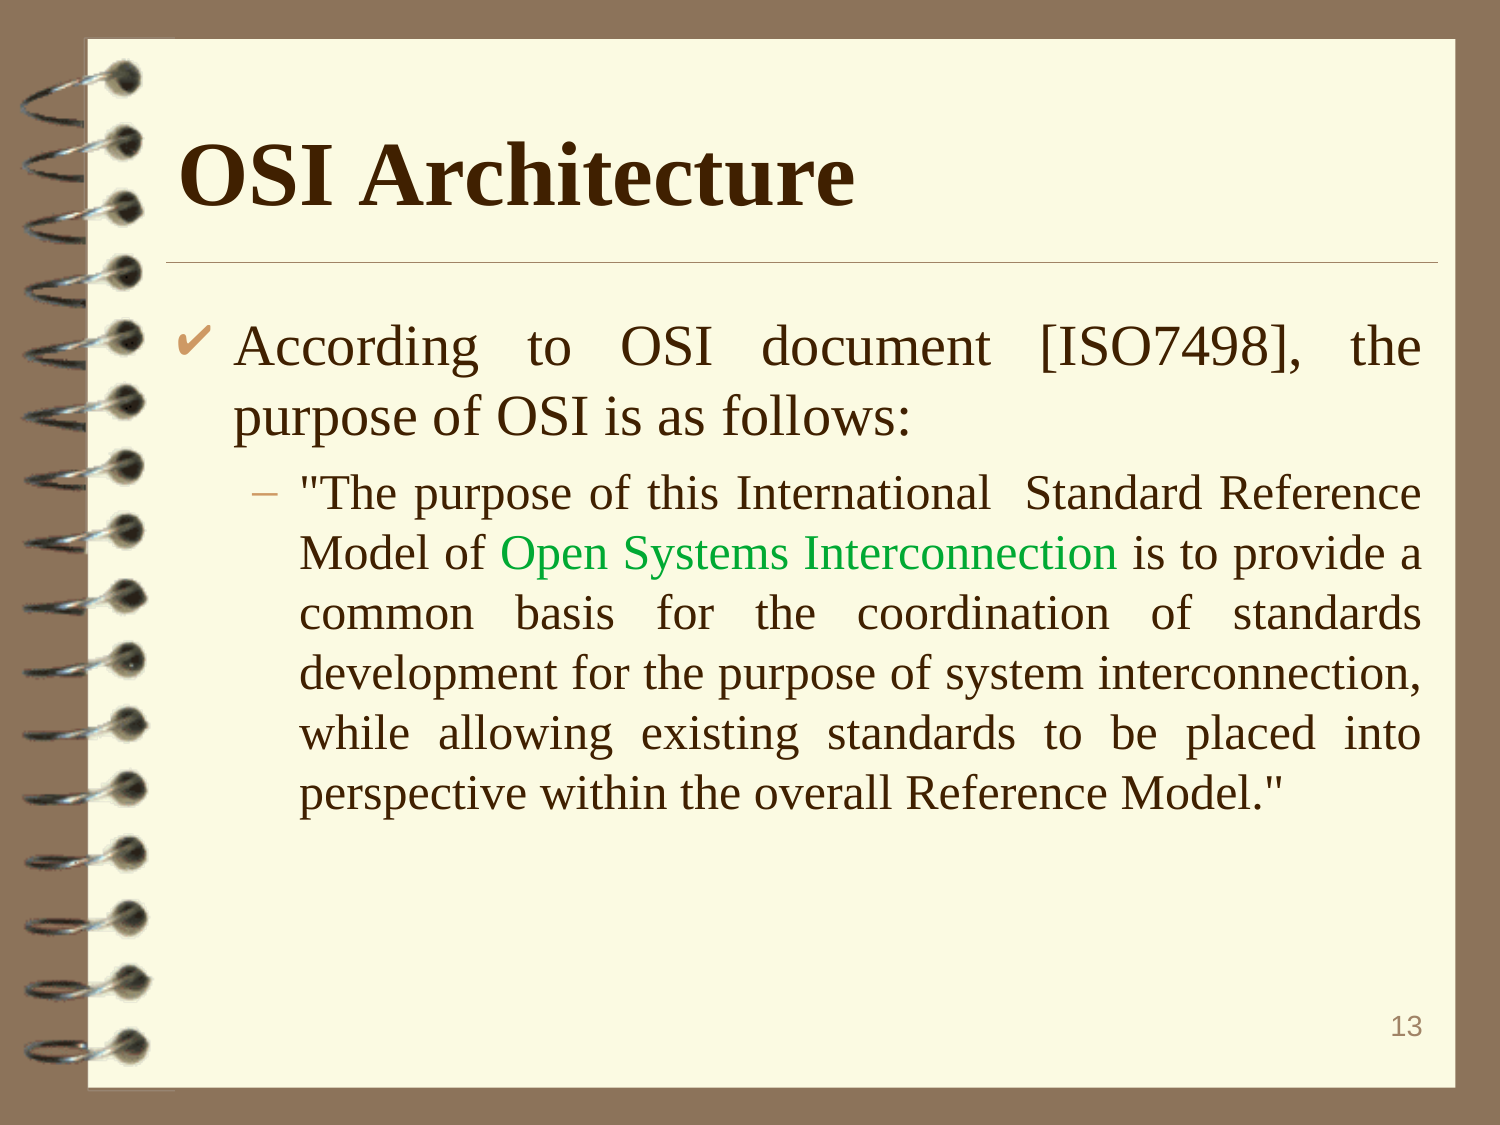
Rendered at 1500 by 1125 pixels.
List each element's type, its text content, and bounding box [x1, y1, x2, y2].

title OSI Architecture [162, 74, 1438, 263]
picture [0, 0, 175, 1125]
list According to OSI document [ISO7498], the purpose of OSI is as follows: "The purpose of this International Standard Reference Model of Open Systems Interconnection is to provide a common basis for the coordination of standards development for the purpose of system interconnection, while allowing existing standards to be placed into perspective within the overall Reference Model." [162, 299, 1438, 976]
